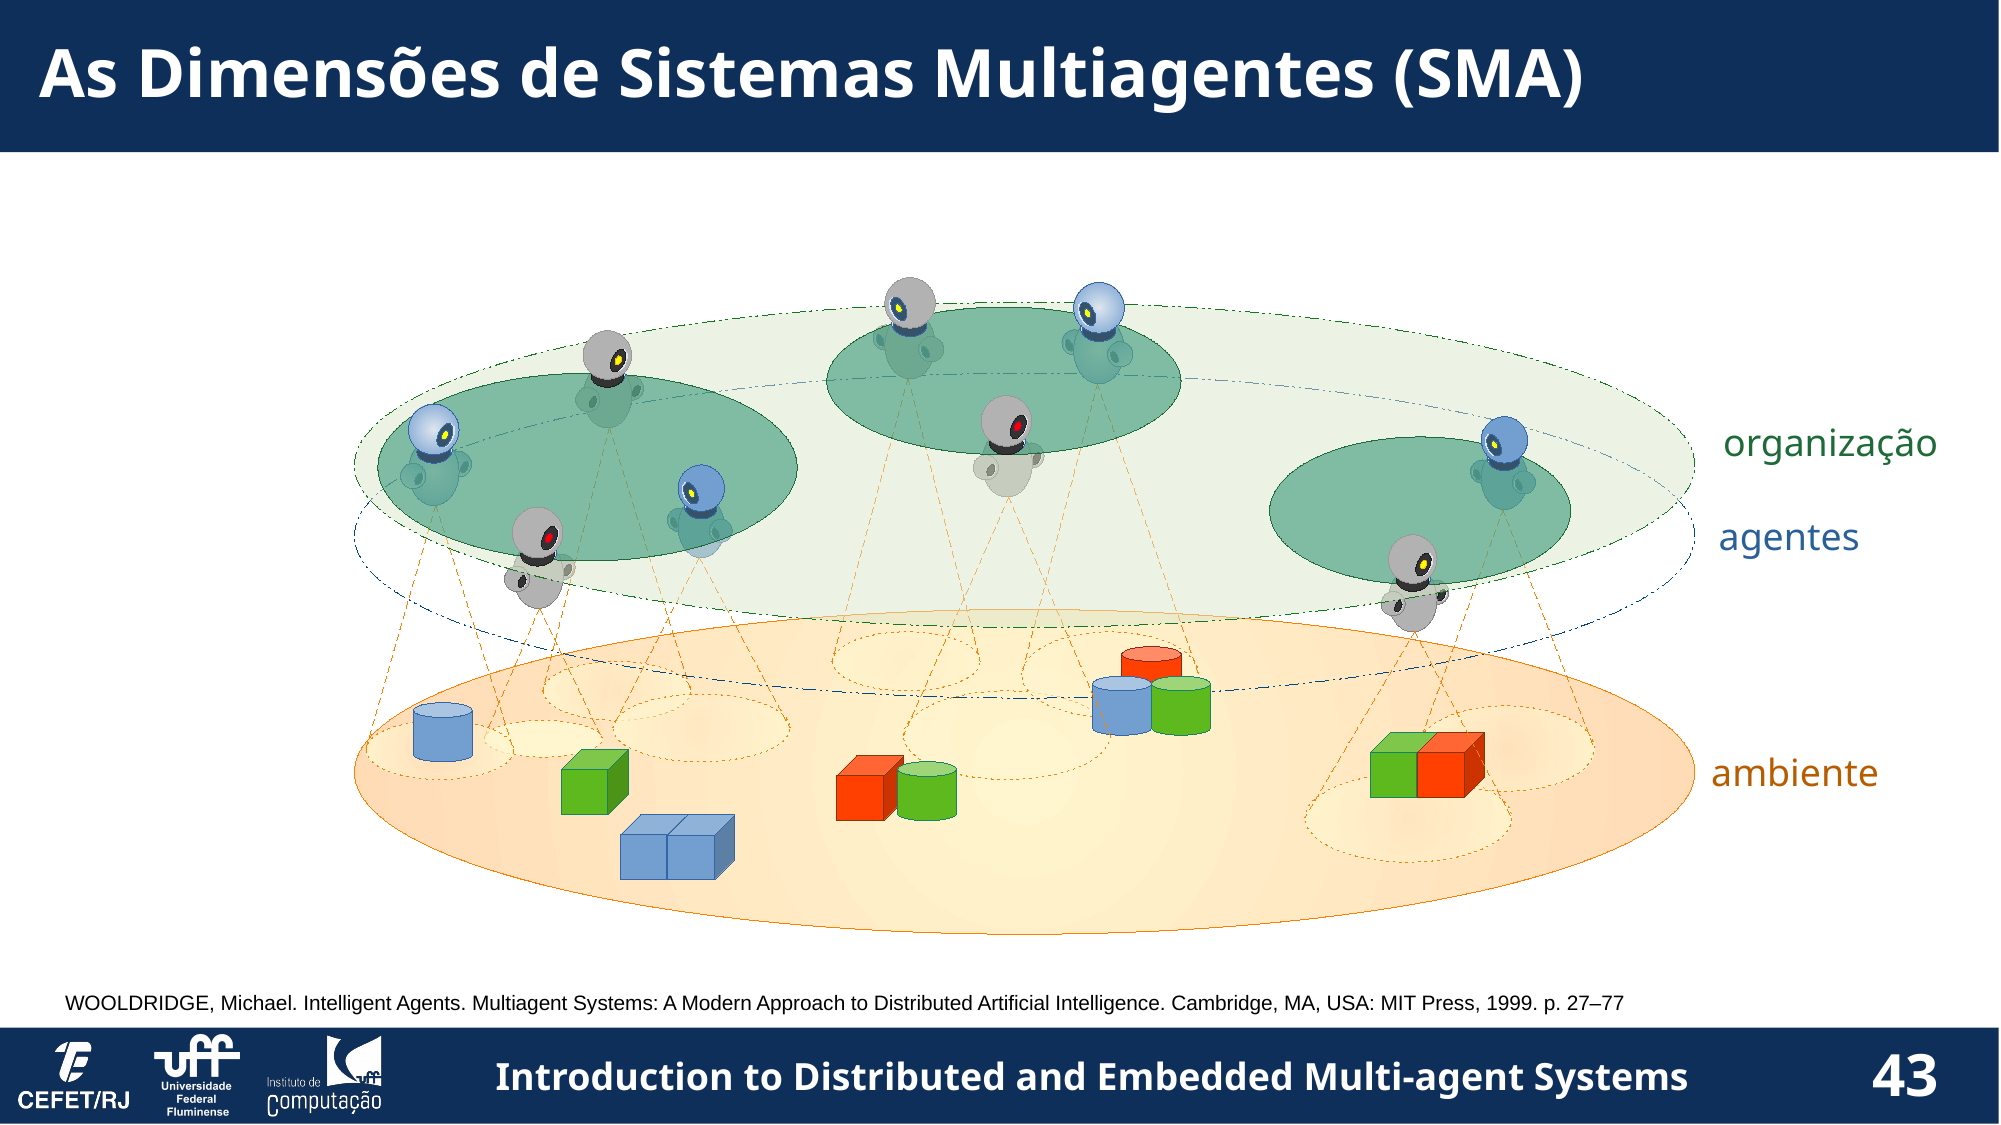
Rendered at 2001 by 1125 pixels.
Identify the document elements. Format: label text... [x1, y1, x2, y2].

picture [18, 1021, 129, 1125]
picture [153, 1033, 241, 1121]
text_box As Dimensões de Sistemas Multiagentes (SMA) [25, 23, 1999, 119]
text_box [354, 277, 1695, 935]
picture [265, 1033, 383, 1117]
text_box WOOLDRIDGE, Michael. Intelligent Agents. Multiagent Systems: A Modern Approach to Distributed Artificial Intelligence. Cambridge, MA, USA: MIT Press, 1999. p. 27–77 [50, 982, 1969, 1023]
text_box organização [1653, 411, 2000, 472]
text_box ambiente [1618, 741, 1973, 802]
text_box agentes [1612, 505, 1967, 566]
